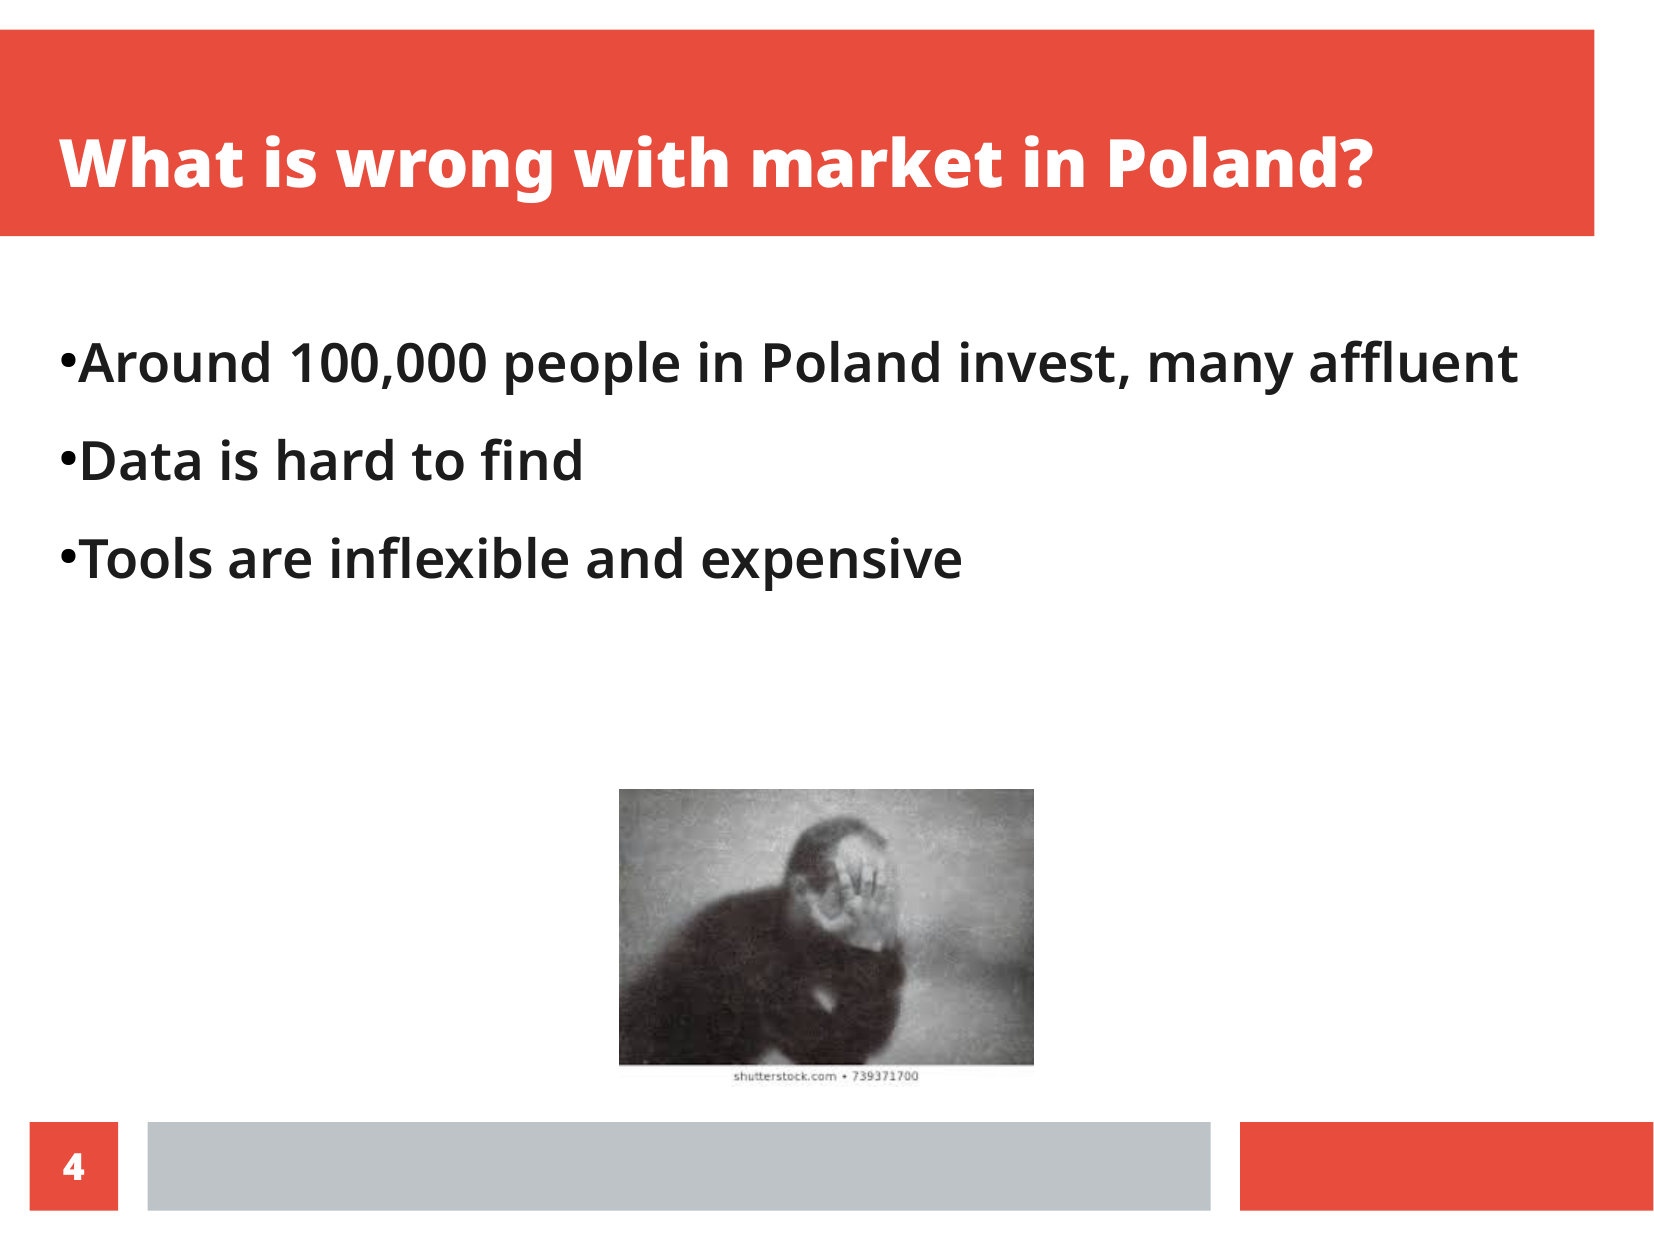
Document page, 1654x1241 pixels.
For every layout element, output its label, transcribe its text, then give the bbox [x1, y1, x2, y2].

picture [619, 789, 1034, 1087]
title What is wrong with market in Poland? [59, 59, 1595, 207]
list Around 100,000 people in Poland invest, many affluent Data is hard to find Tools are inflexible and expensive [59, 324, 1565, 1093]
